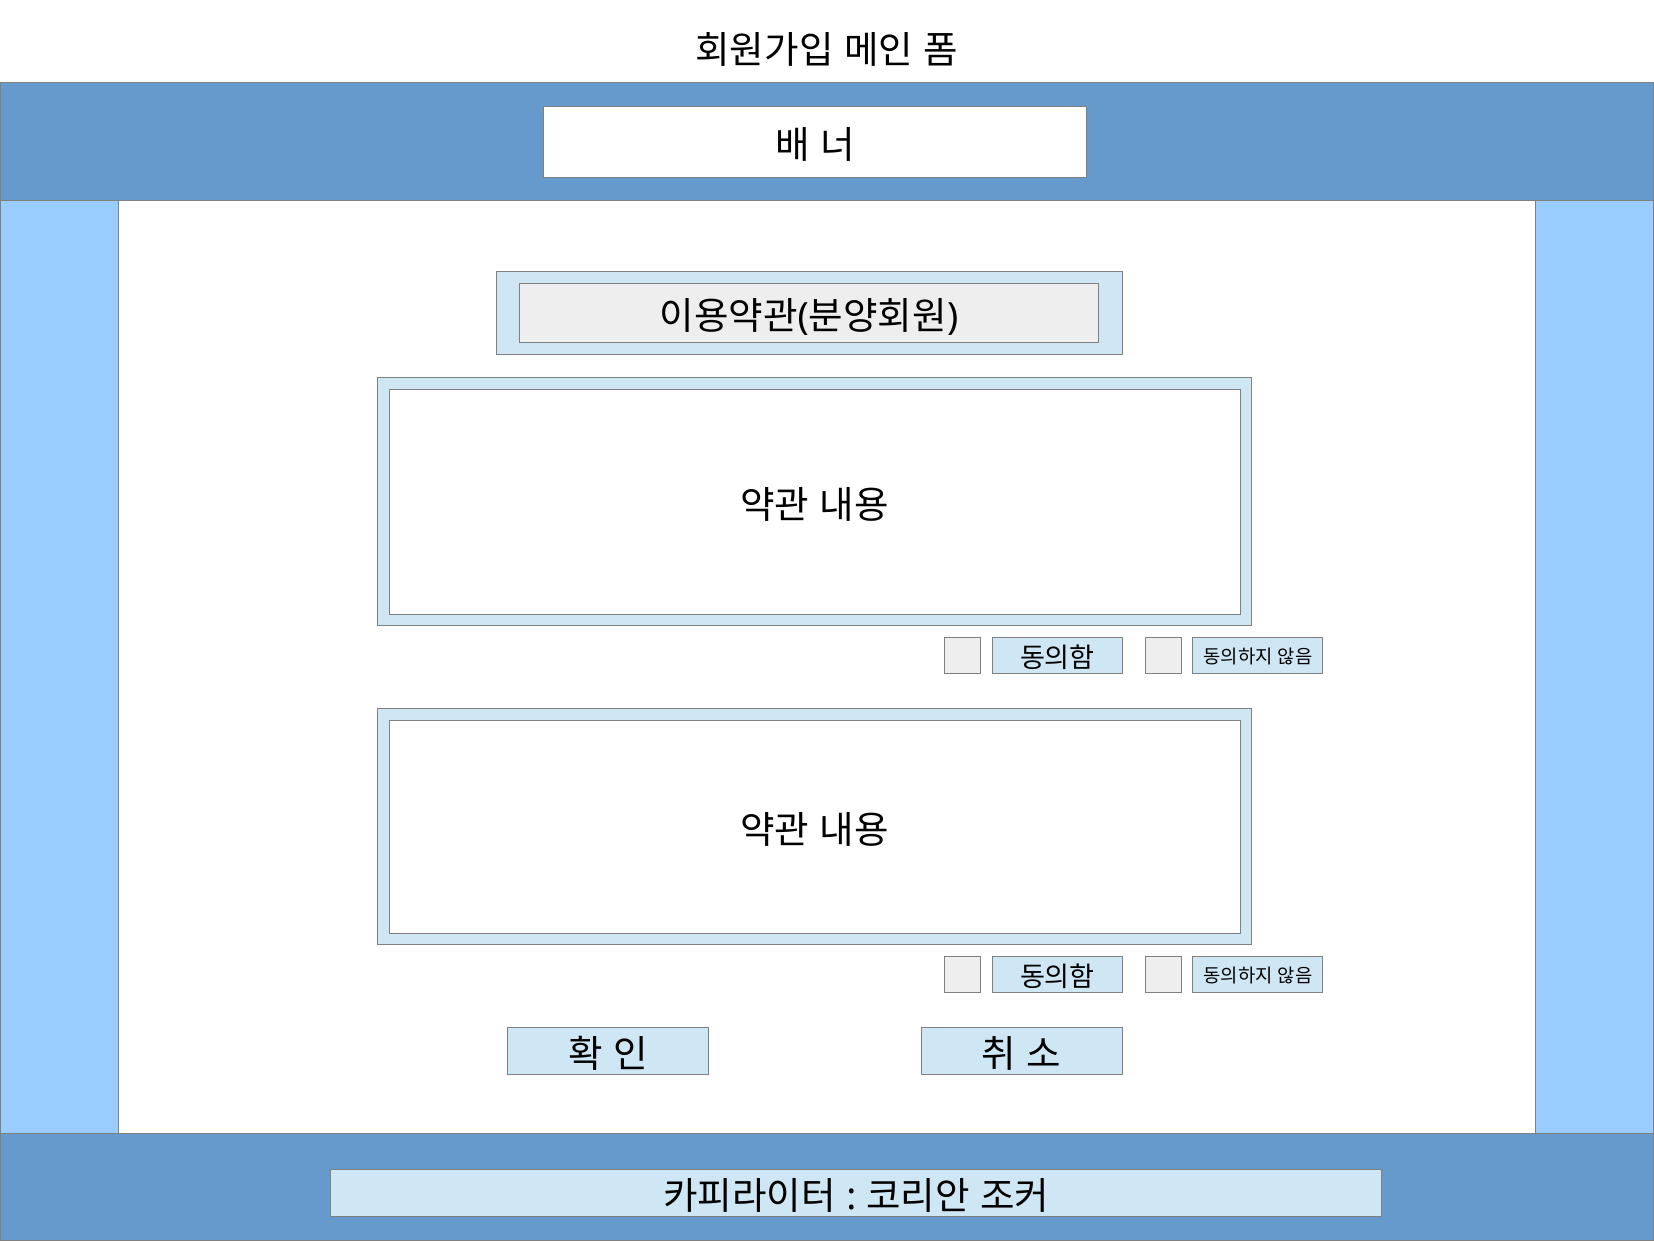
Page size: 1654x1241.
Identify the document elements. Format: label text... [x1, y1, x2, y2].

text_box 동의하지 않음 [1192, 956, 1323, 993]
text_box 이용약관(분양회원) [519, 283, 1099, 343]
text_box 배 너 [543, 106, 1087, 178]
text_box 확 인 [507, 1027, 709, 1075]
text_box 약관 내용 [389, 720, 1241, 934]
text_box [0, 82, 1654, 1241]
text_box 카피라이터 : 코리안 조커 [330, 1169, 1382, 1217]
text_box 취 소 [921, 1027, 1123, 1075]
text_box 동의함 [992, 637, 1123, 674]
text_box 동의하지 않음 [1192, 637, 1323, 674]
text_box 회원가입 메인 폼 [602, 13, 1052, 71]
text_box 동의함 [992, 956, 1123, 993]
text_box 약관 내용 [389, 389, 1241, 615]
